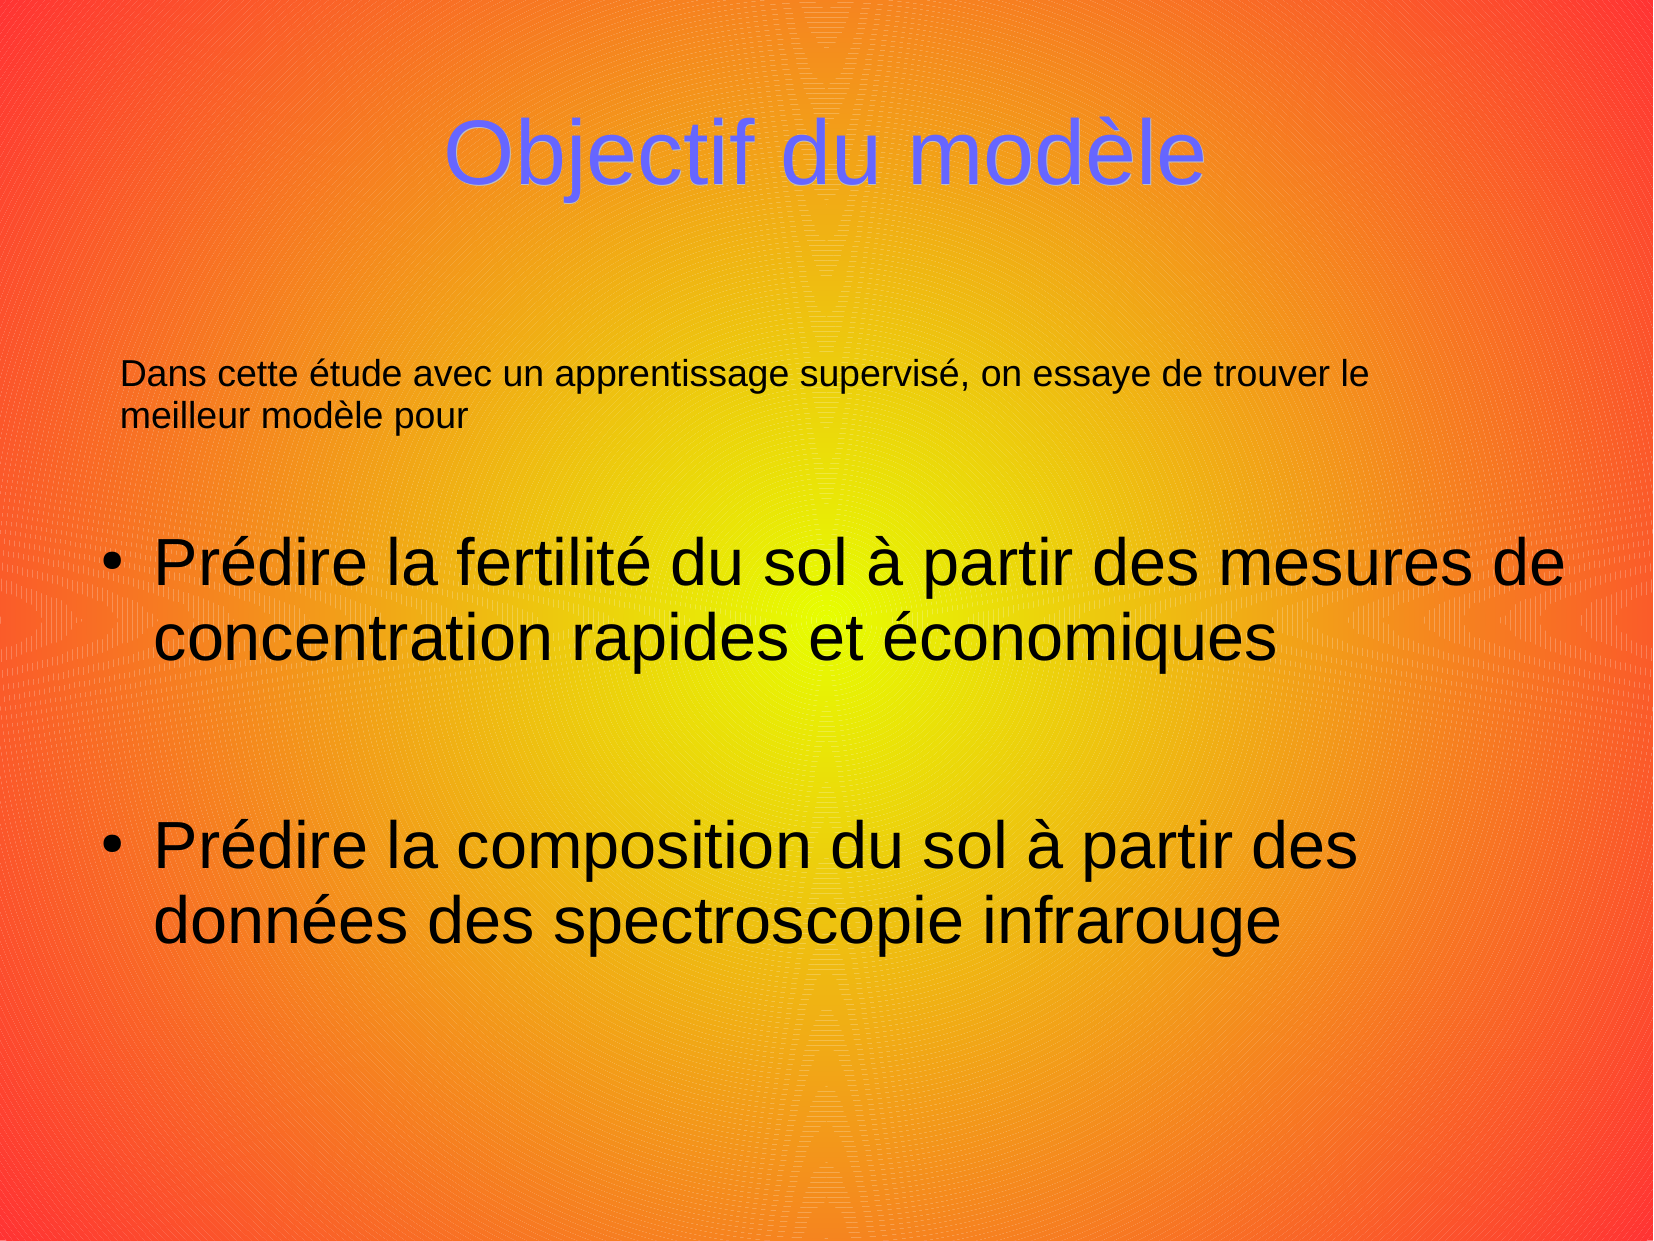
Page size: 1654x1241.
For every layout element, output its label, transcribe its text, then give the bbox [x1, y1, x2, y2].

list Prédire la fertilité du sol à partir des mesures de concentration rapides et économiques Prédire la composition du sol à partir des données des spectroscopie infrarouge [82, 525, 1571, 1010]
text_box Dans cette étude avec un apprentissage supervisé, on essaye de trouver le meilleur modèle pour [105, 345, 1501, 444]
title Objectif du modèle [82, 49, 1571, 257]
